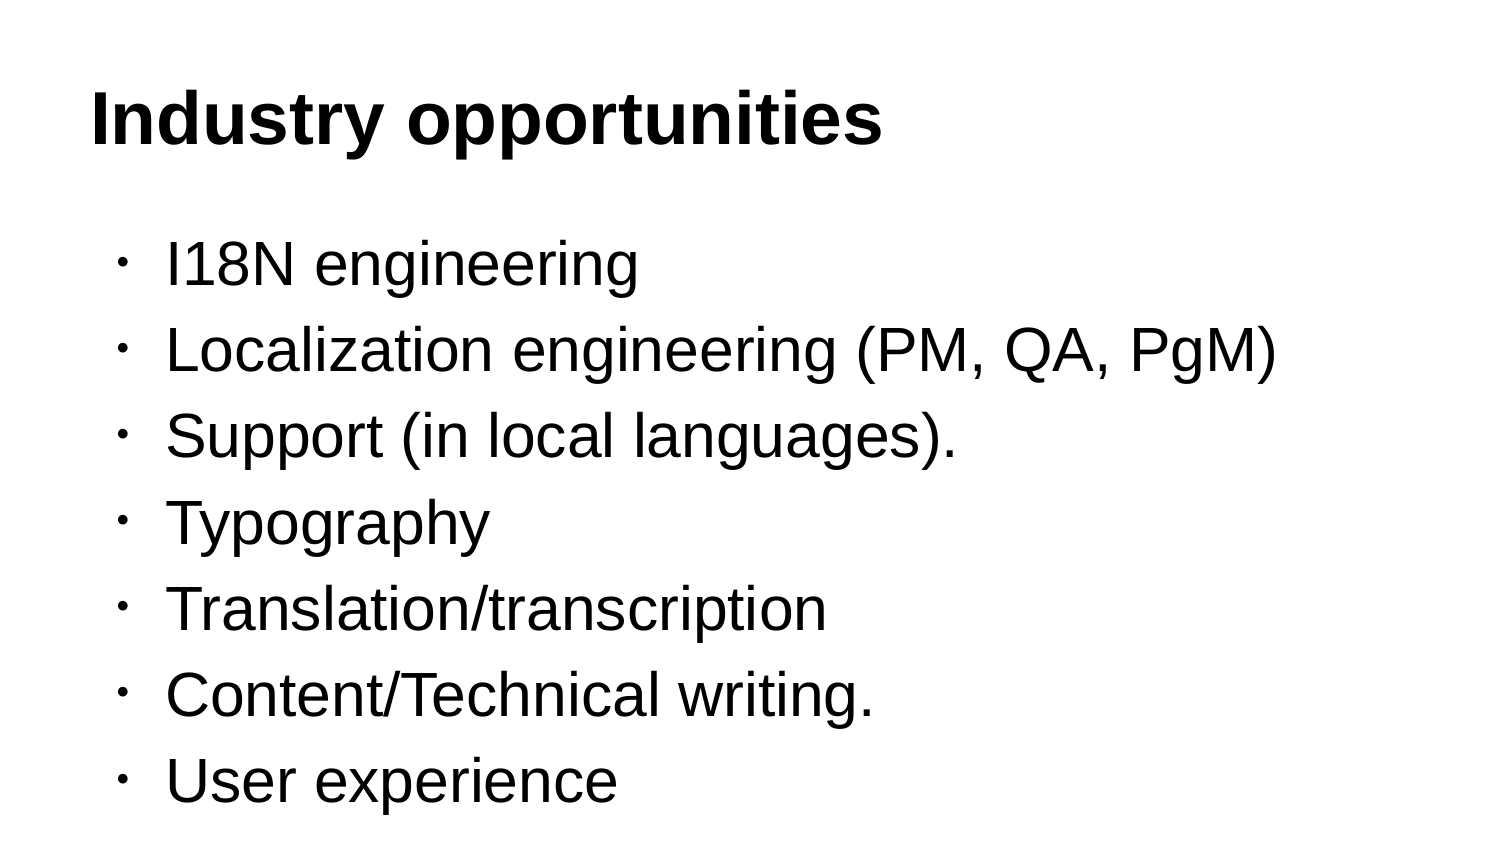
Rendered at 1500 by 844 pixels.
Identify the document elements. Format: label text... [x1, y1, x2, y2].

title Industry opportunities [75, 33, 1425, 175]
list I18N engineering Localization engineering (PM, QA, PgM) Support (in local languages). Typography Translation/transcription Content/Technical writing. User experience [75, 196, 1425, 808]
